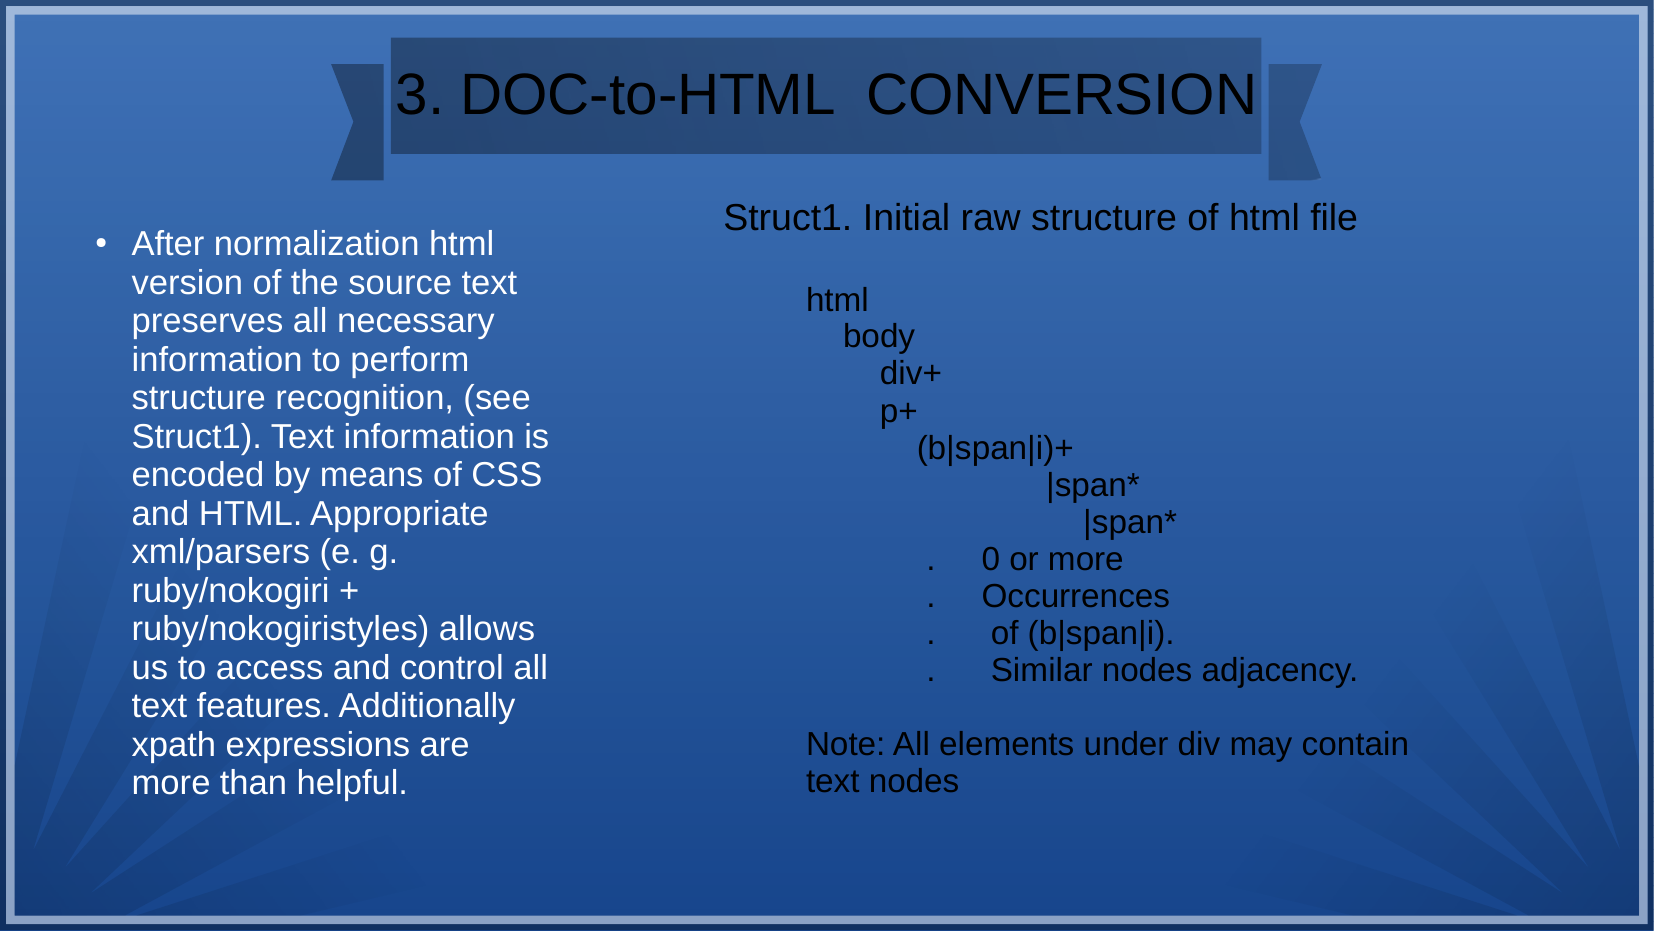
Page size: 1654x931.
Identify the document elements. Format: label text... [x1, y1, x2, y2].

title 3. DOC-to-HTML CONVERSION [389, 35, 1264, 154]
text_box Struct1. Initial raw structure of html file [708, 188, 1394, 246]
text_box html body div+ p+ (b|span|i)+ |span* |span* . 0 or more . Occurrences . of (b|span|i). . Similar nodes adjacency. Note: All elements under div may contain text nodes [791, 273, 1441, 866]
list After normalization html version of the source text preserves all necessary information to perform structure recognition, (see Struct1). Text information is encoded by means of CSS and HTML. Appropriate xml/parsers (e. g. ruby/nokogiri + ruby/nokogiristyles) allows us to access and control all text features. Additionally xpath expressions are more than helpful. [82, 224, 556, 839]
